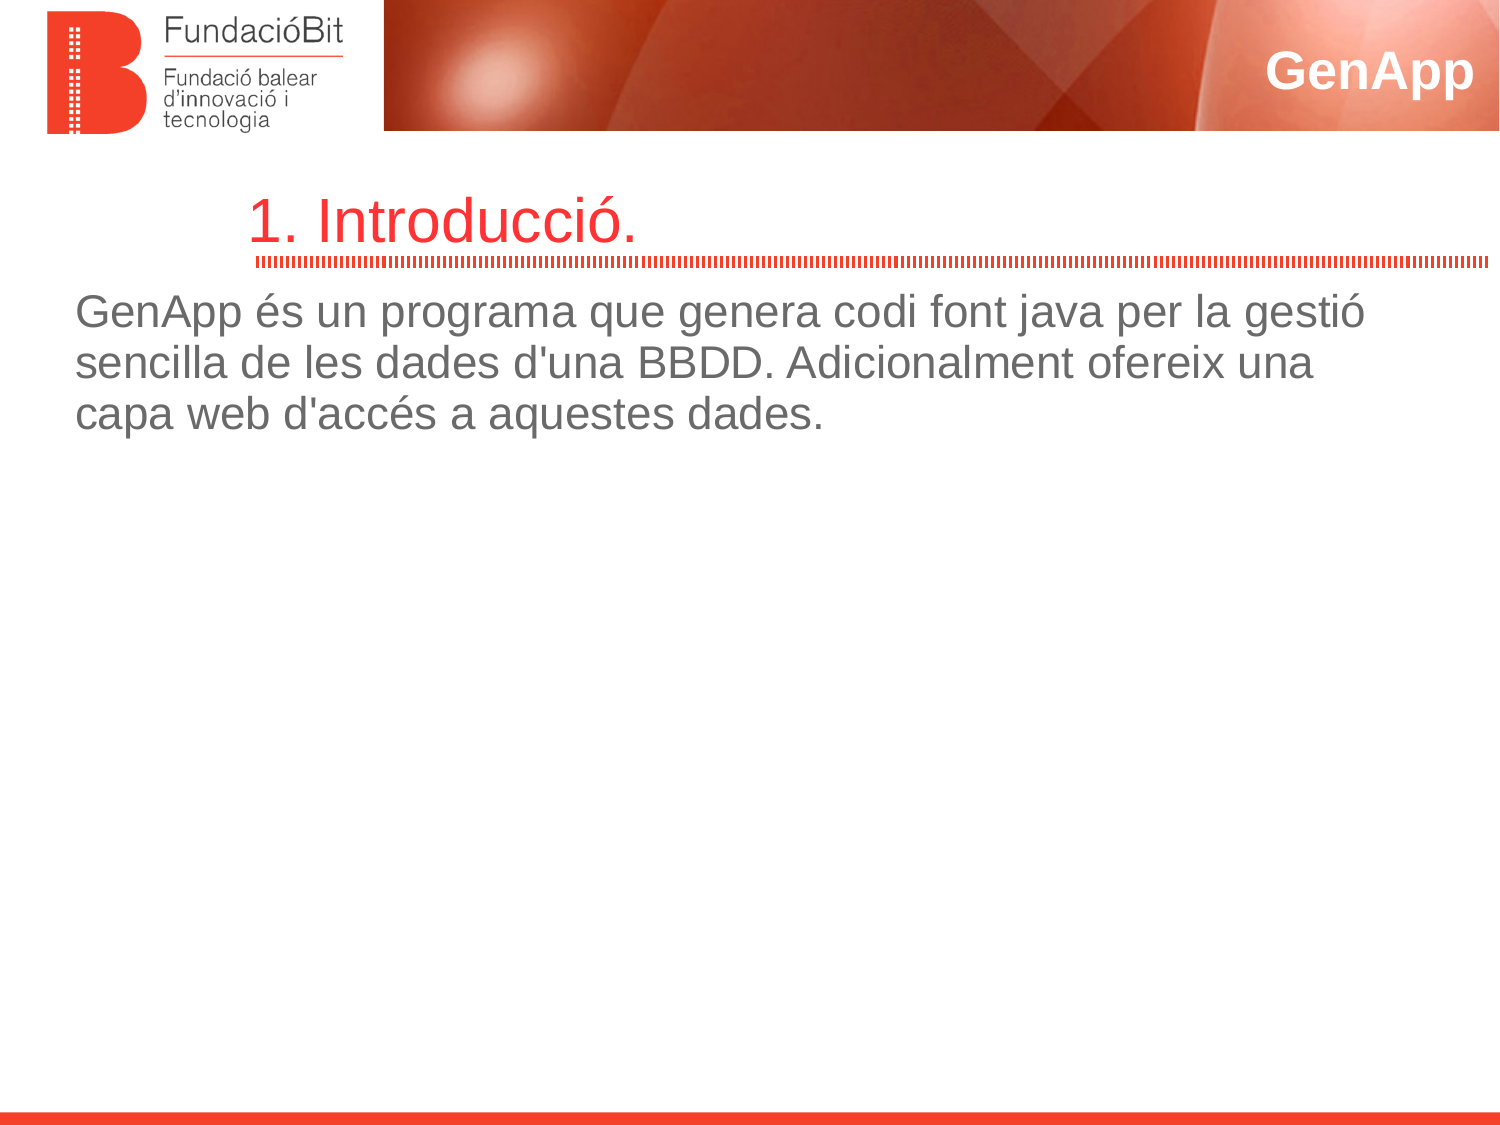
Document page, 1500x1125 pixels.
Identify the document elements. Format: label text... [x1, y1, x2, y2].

list 1. Introducció. GenApp és un programa que genera codi font java per la gestió sencilla de les dades d'una BBDD. Adicionalment ofereix una capa web d'accés a aquestes dades. [75, 186, 1425, 987]
picture [47, 11, 343, 134]
picture [383, 0, 1500, 131]
title GenApp [324, 19, 1477, 123]
